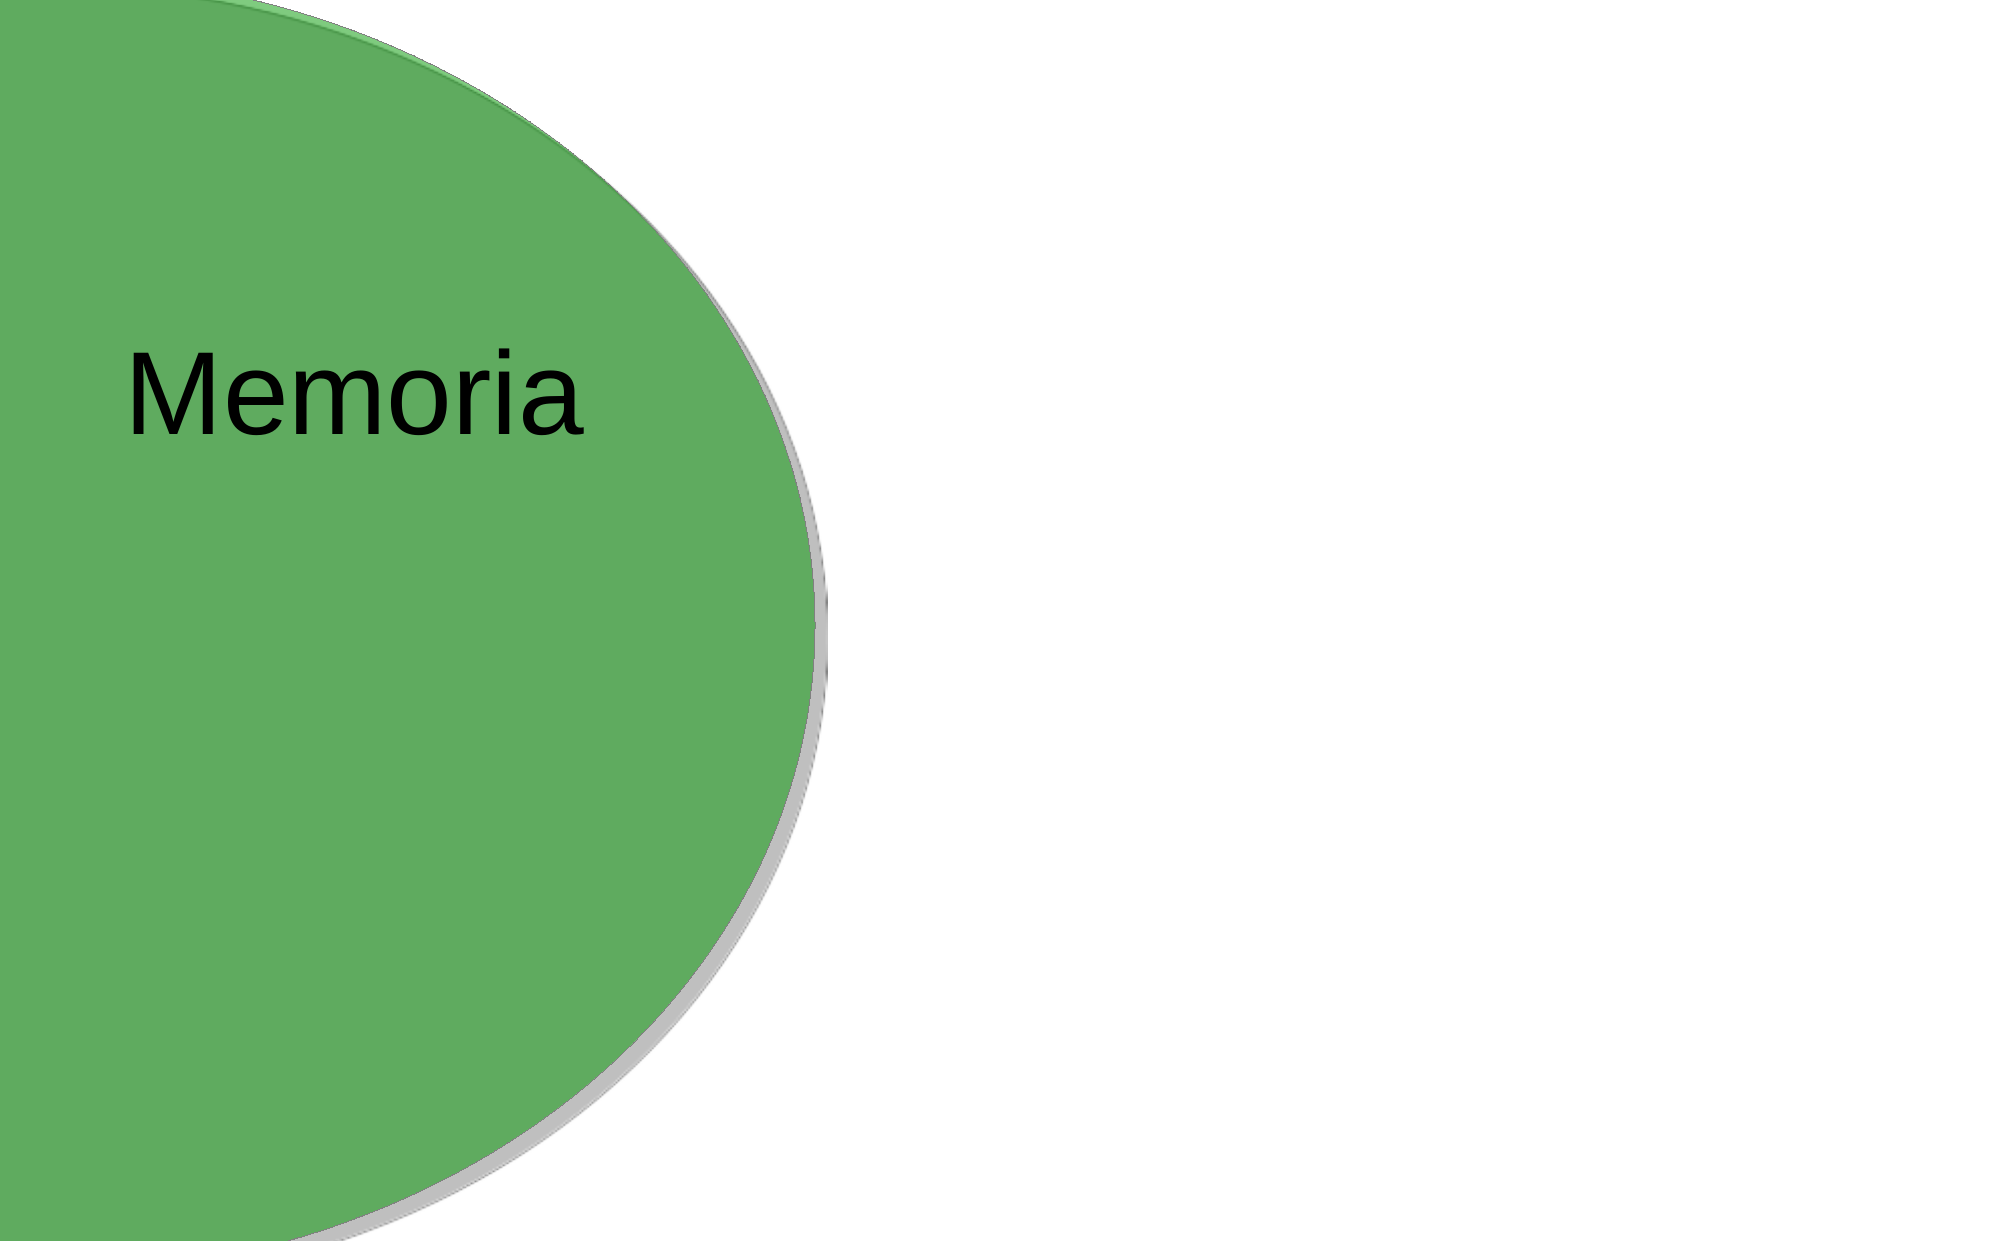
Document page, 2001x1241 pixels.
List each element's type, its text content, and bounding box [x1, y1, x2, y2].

text_box [0, 334, 816, 1241]
title Memoria [0, 195, 733, 592]
text_box [0, 0, 621, 195]
